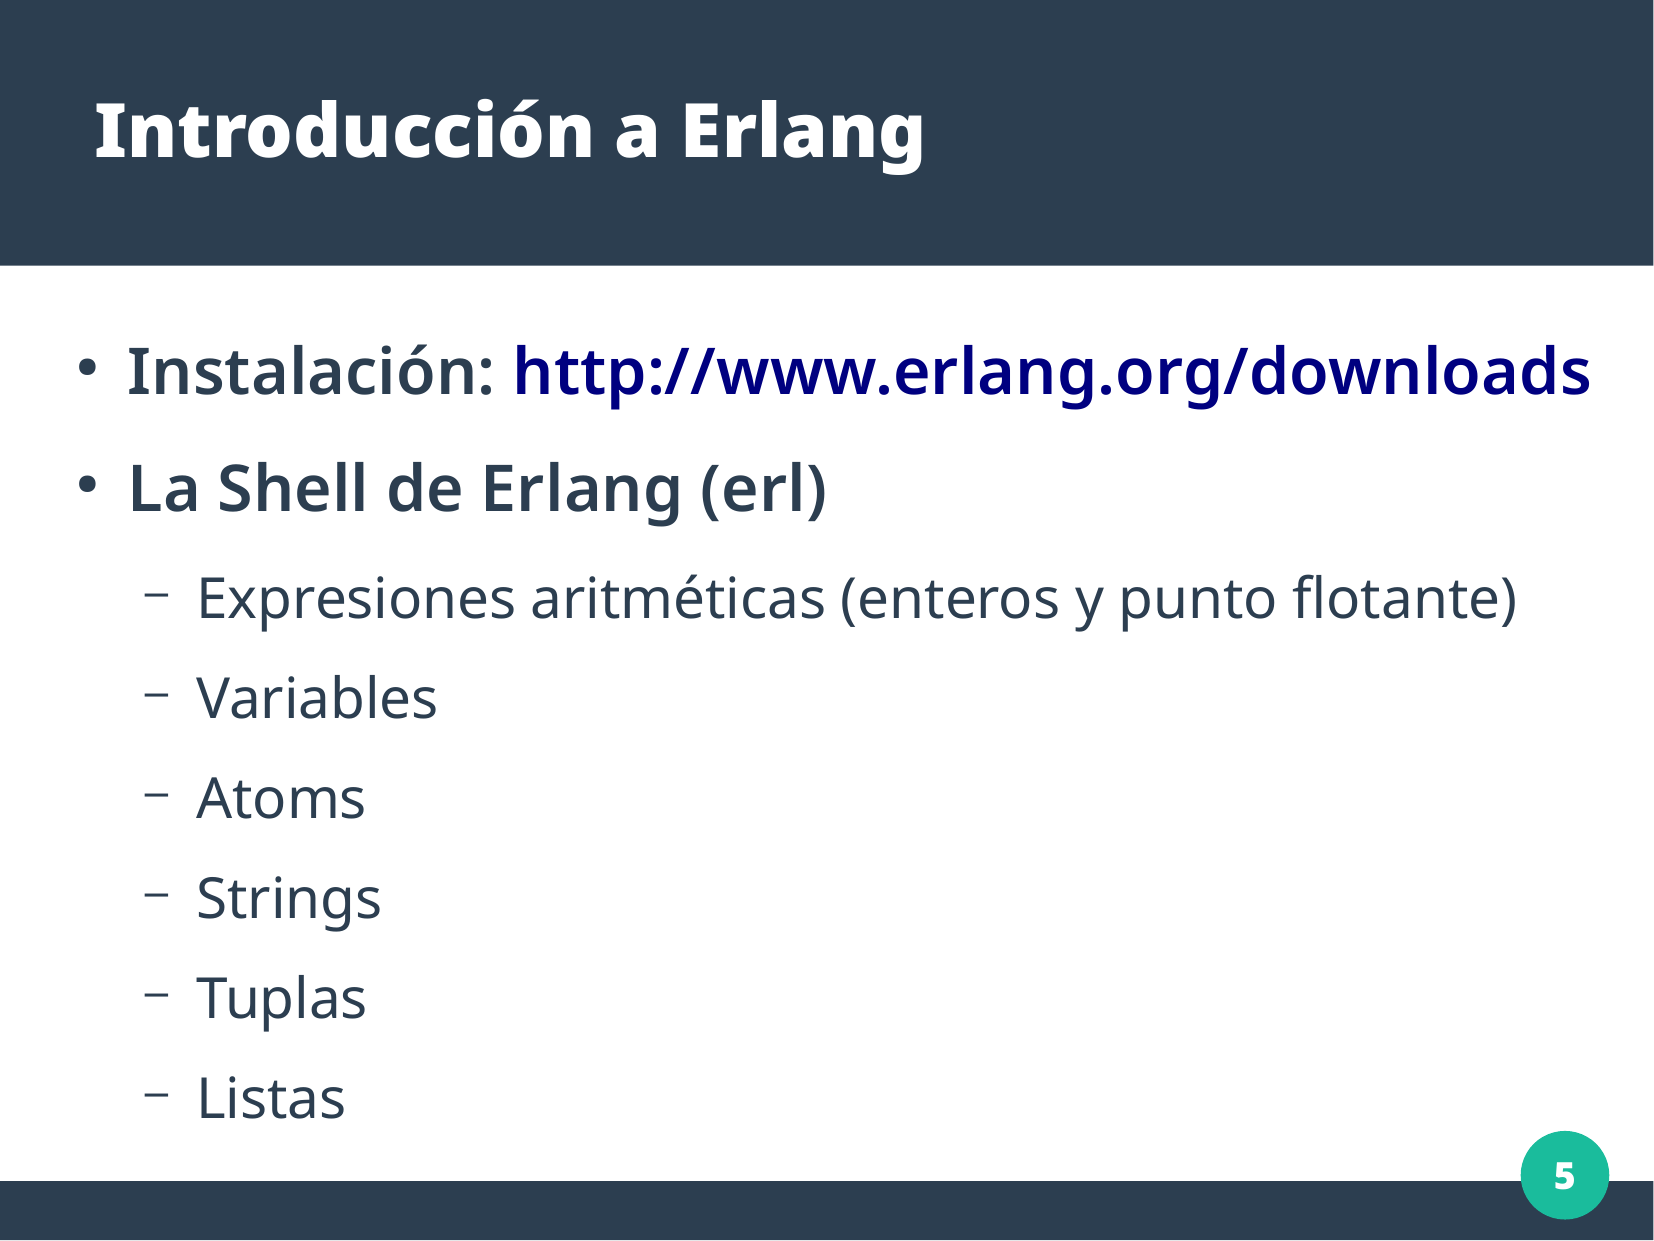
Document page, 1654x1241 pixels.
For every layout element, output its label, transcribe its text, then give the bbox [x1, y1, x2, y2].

title Introducción a Erlang [59, 49, 1595, 207]
list Instalación: http://www.erlang.org/downloads La Shell de Erlang (erl) Expresiones aritméticas (enteros y punto flotante) Variables Atoms Strings Tuplas Listas [59, 324, 1595, 1152]
